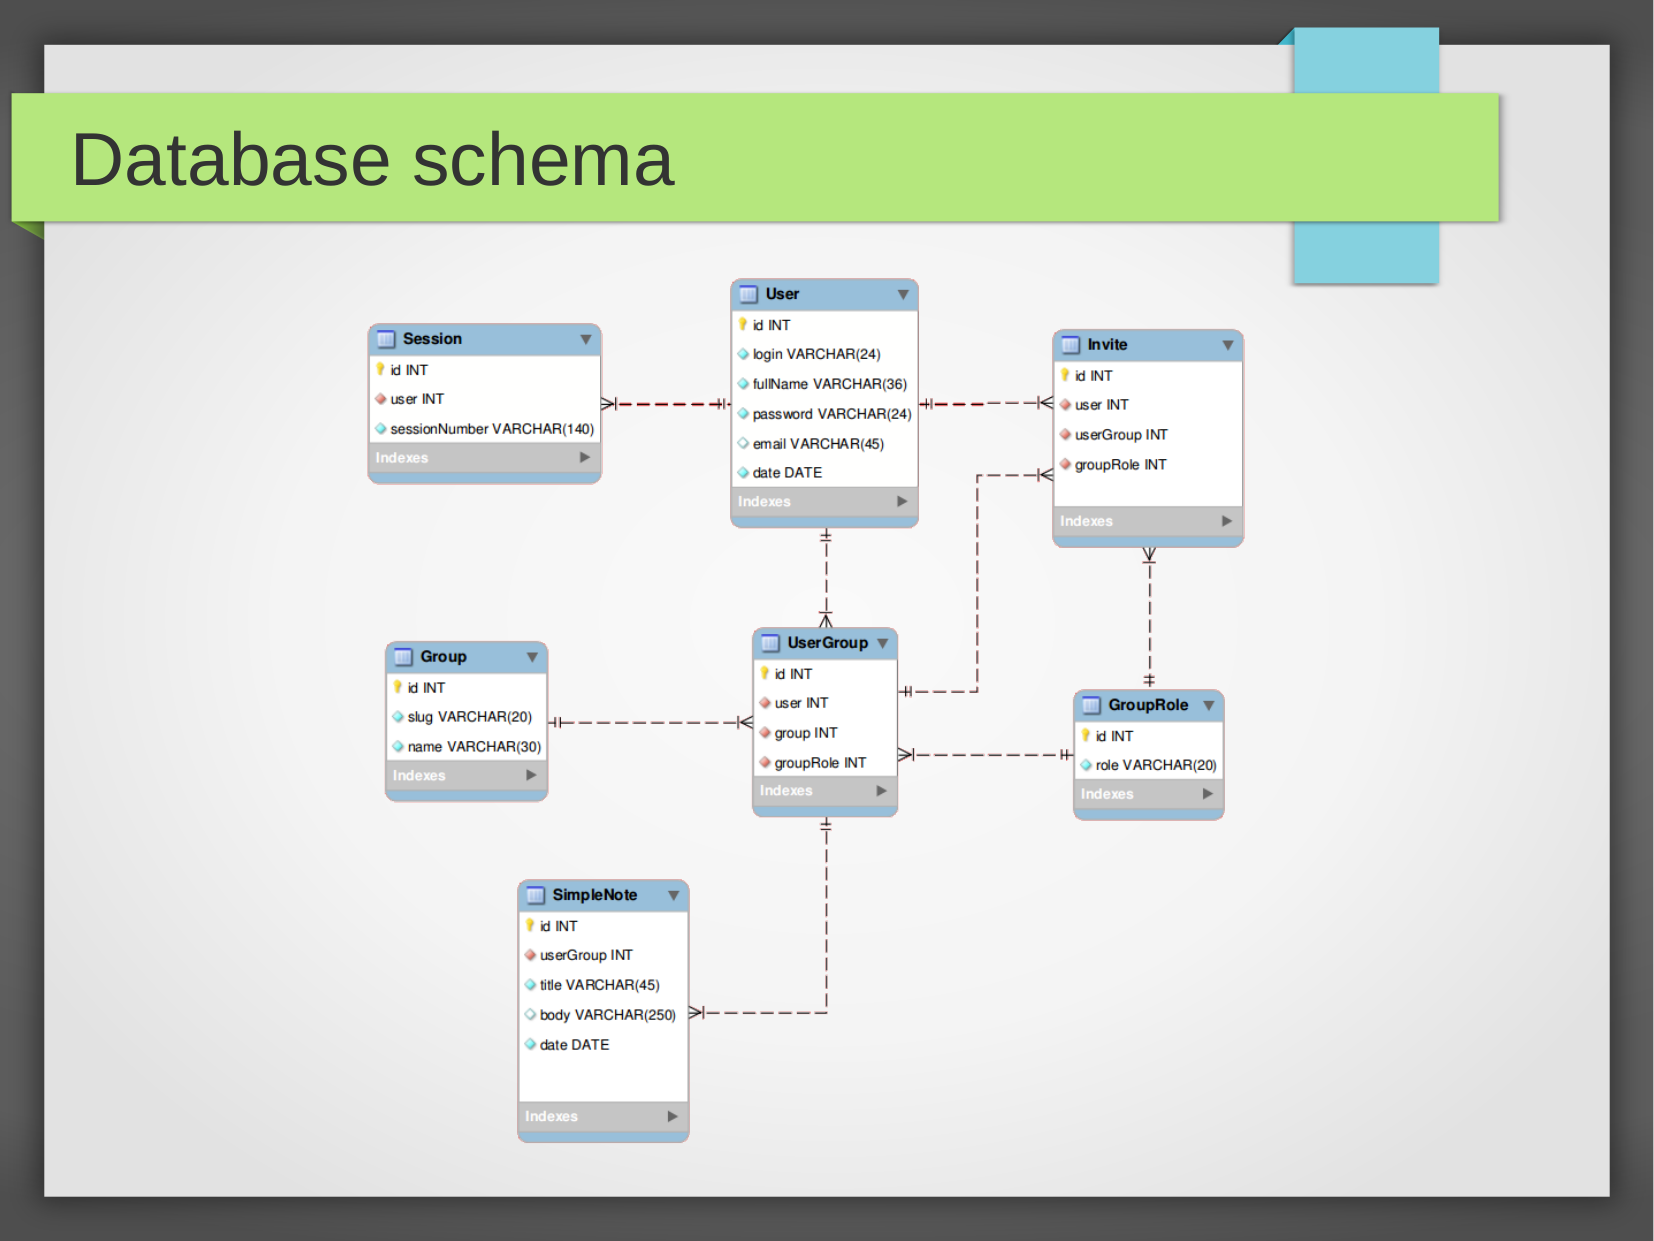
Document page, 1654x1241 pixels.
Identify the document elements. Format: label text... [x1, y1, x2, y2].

picture [0, 0, 1654, 1241]
title Database schema [70, 106, 1229, 213]
